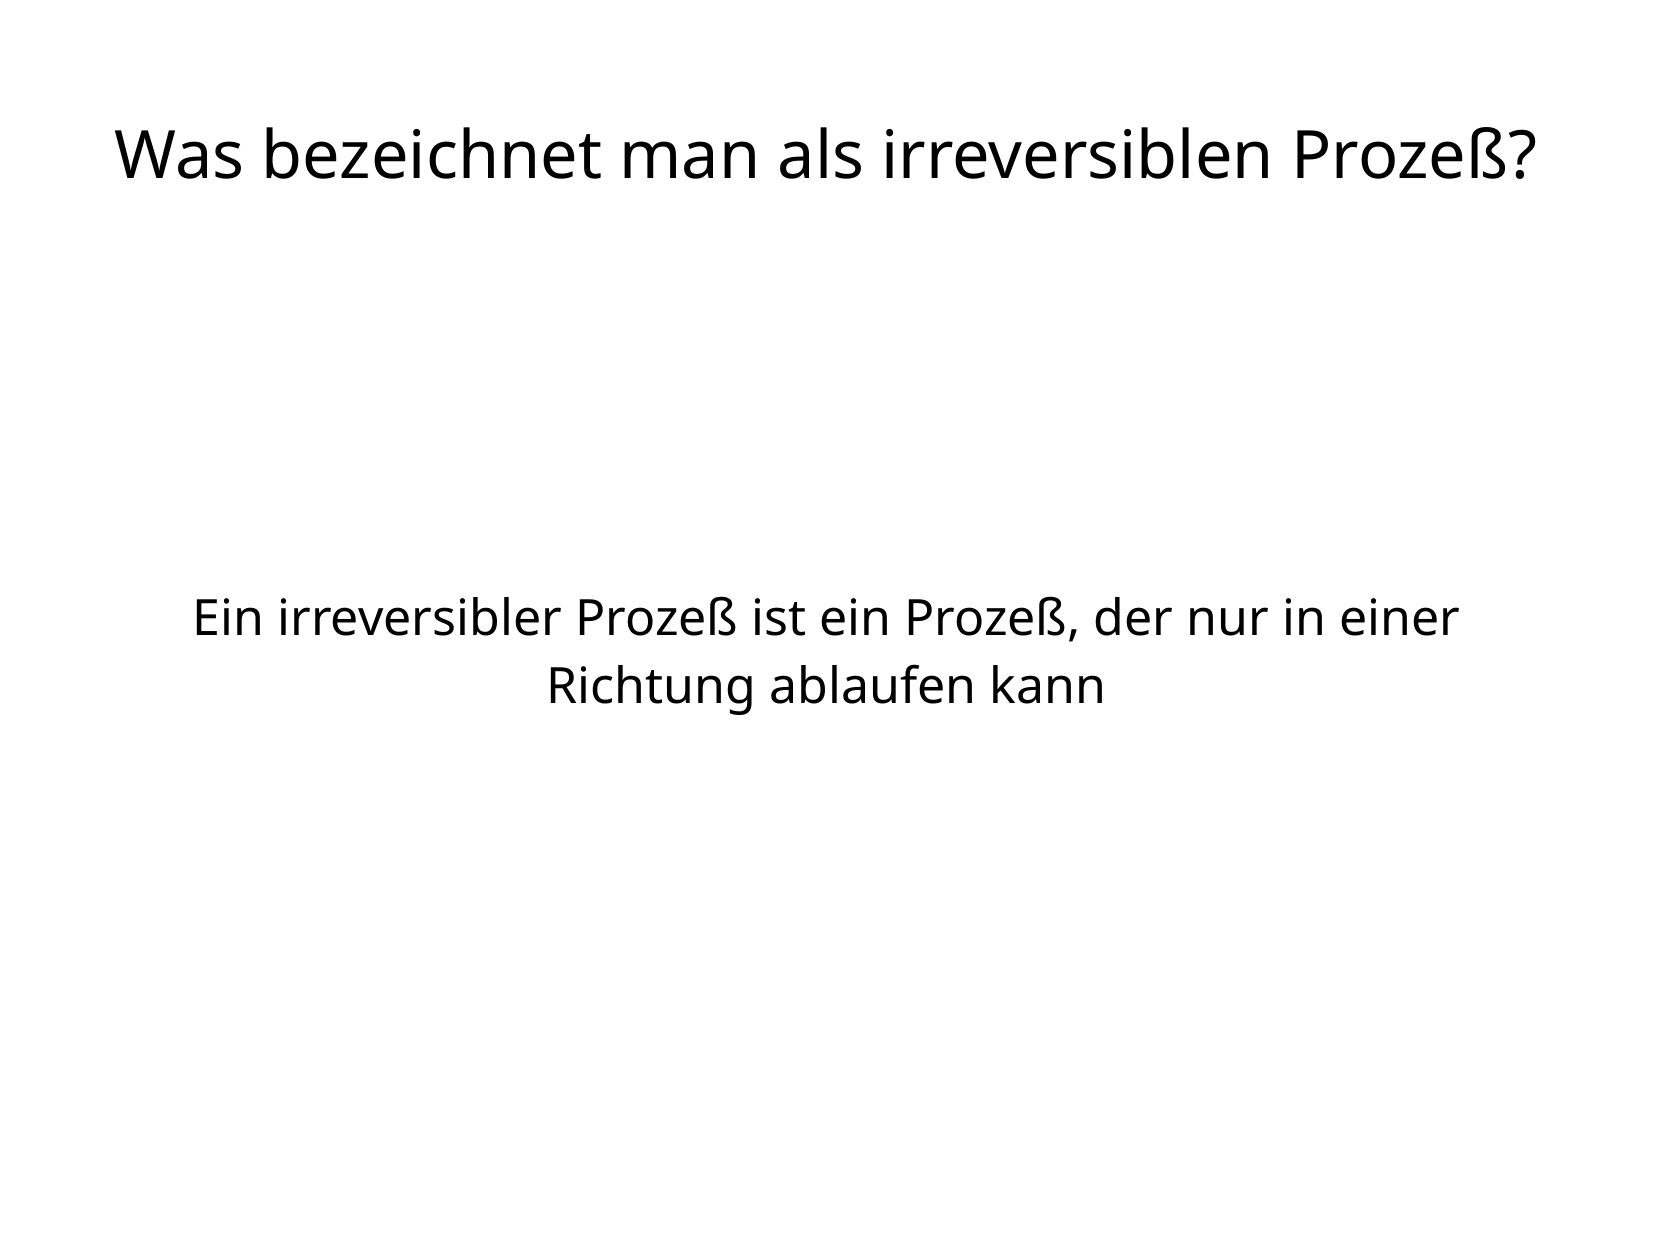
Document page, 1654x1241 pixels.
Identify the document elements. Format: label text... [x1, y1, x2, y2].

subtitle Ein irreversibler Prozeß ist ein Prozeß, der nur in einer Richtung ablaufen kann [82, 290, 1571, 1010]
title Was bezeichnet man als irreversiblen Prozeß? [82, 49, 1571, 257]
